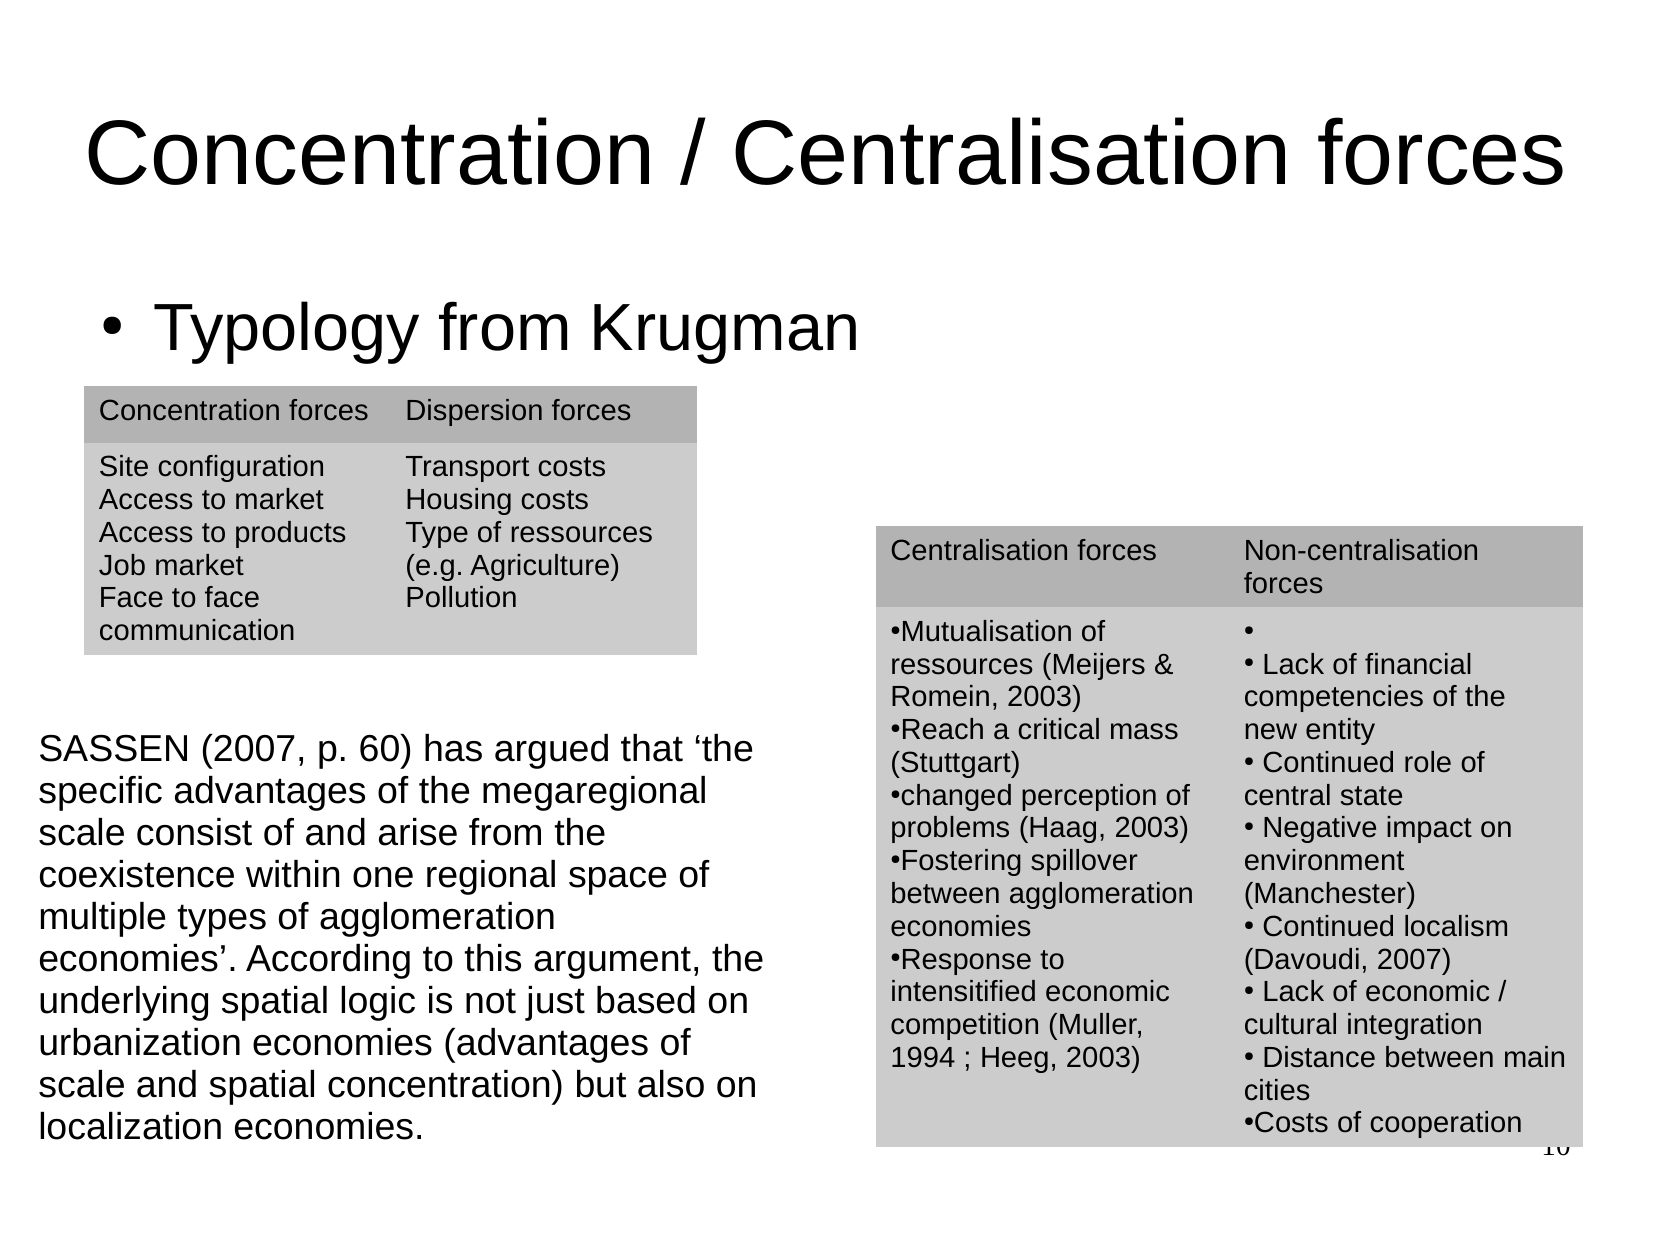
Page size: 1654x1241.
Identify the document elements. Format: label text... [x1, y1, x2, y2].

table_cell Site configuration Access to market Access to products Job market Face to face communication [84, 443, 391, 655]
table_cell Mutualisation of ressources (Meijers & Romein, 2003) Reach a critical mass (Stuttgart) changed perception of problems (Haag, 2003) Fostering spillover between agglomeration economies Response to intensitified economic competition (Muller, 1994 ; Heeg, 2003) [876, 607, 1229, 1147]
list Typology from Krugman [82, 290, 1538, 1010]
text_box SASSEN (2007, p. 60) has argued that ‘the specific advantages of the megaregional scale consist of and arise from the coexistence within one regional space of multiple types of agglomeration economies’. According to this argument, the underlying spatial logic is not just based on urbanization economies (advantages of scale and spatial concentration) but also on localization economies. [23, 720, 780, 1156]
table_header Dispersion forces [391, 386, 697, 443]
table_cell Lack of financial competencies of the new entity Continued role of central state Negative impact on environment (Manchester) Continued localism (Davoudi, 2007) Lack of economic / cultural integration Distance between main cities Costs of cooperation [1229, 607, 1583, 1147]
title Concentration / Centralisation forces [82, 49, 1571, 257]
table_header Centralisation forces [876, 526, 1229, 607]
table_cell Transport costs Housing costs Type of ressources (e.g. Agriculture) Pollution [391, 443, 697, 655]
table_header Concentration forces [84, 386, 391, 443]
table_header Non-centralisation forces [1229, 526, 1583, 607]
